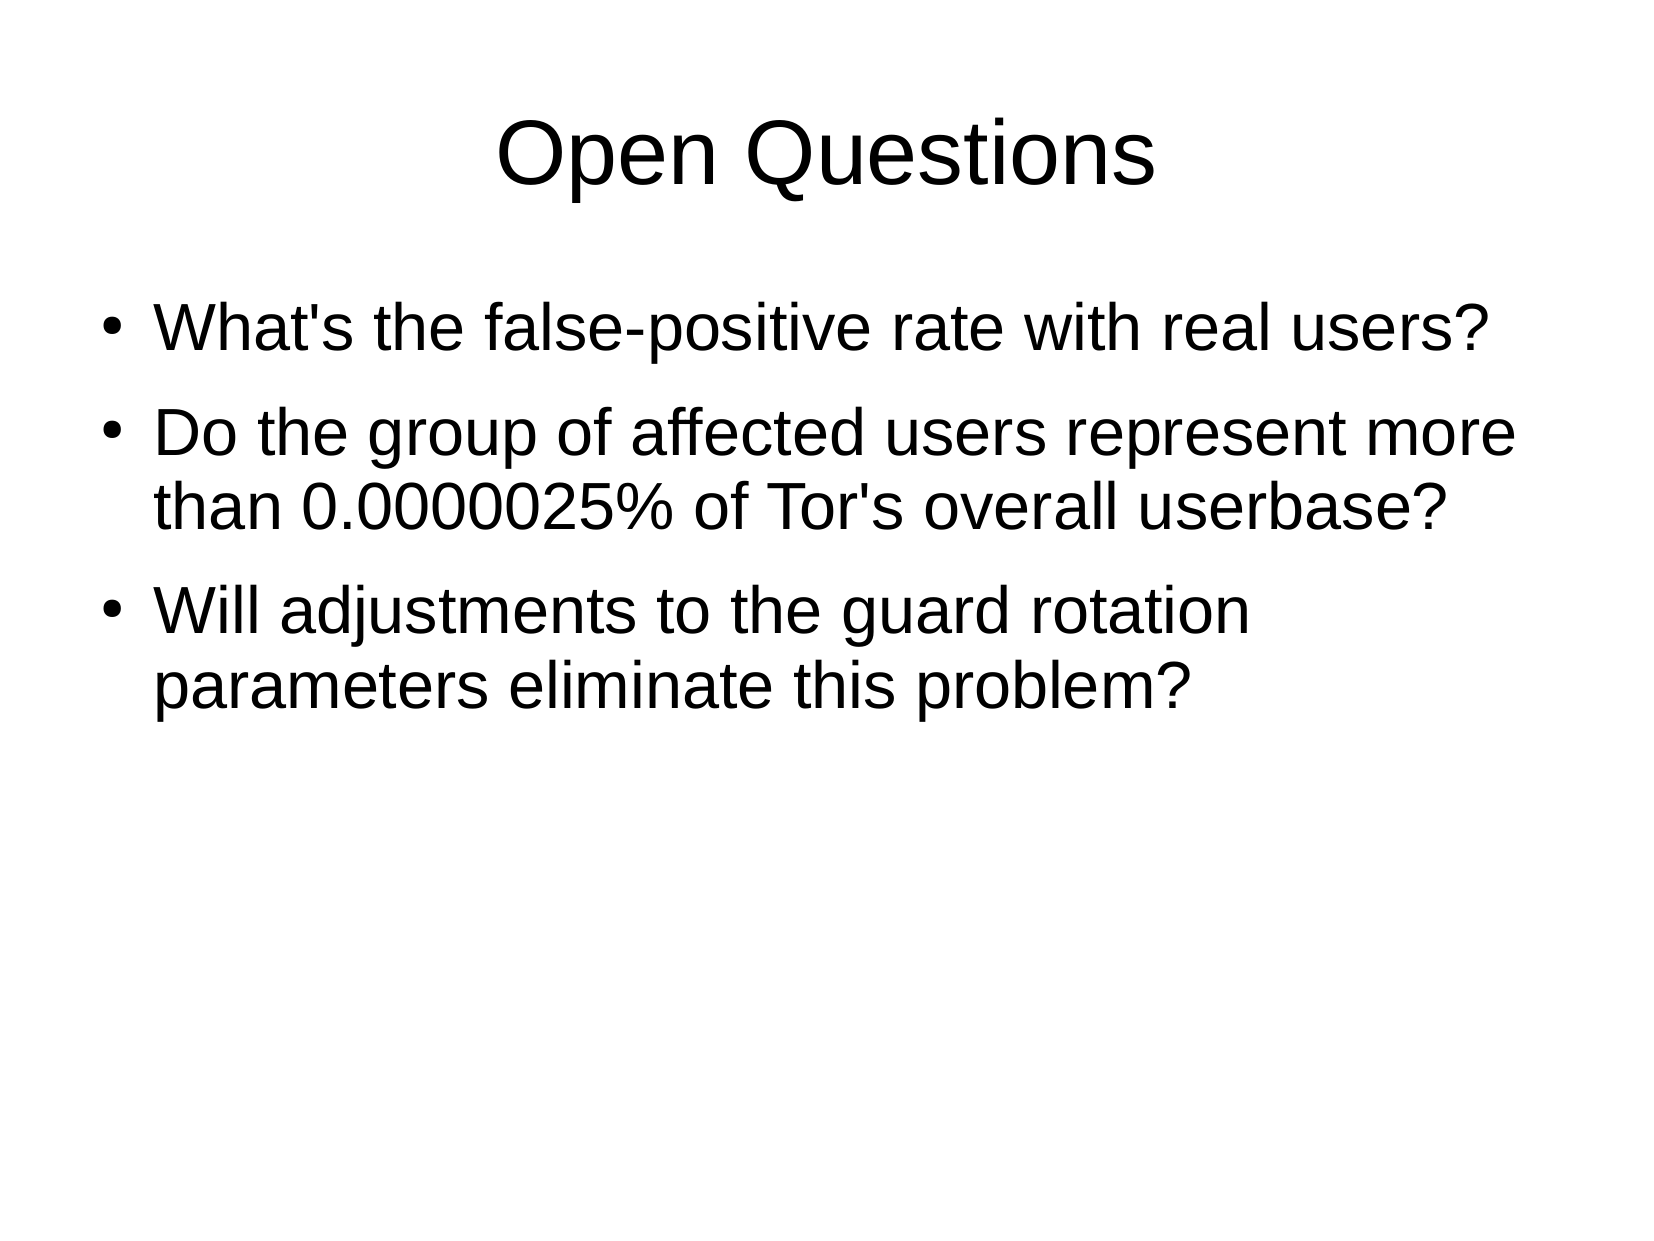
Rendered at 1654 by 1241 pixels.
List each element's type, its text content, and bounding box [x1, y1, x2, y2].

list What's the false-positive rate with real users? Do the group of affected users represent more than 0.0000025% of Tor's overall userbase? Will adjustments to the guard rotation parameters eliminate this problem? [82, 290, 1571, 1010]
title Open Questions [82, 49, 1571, 257]
